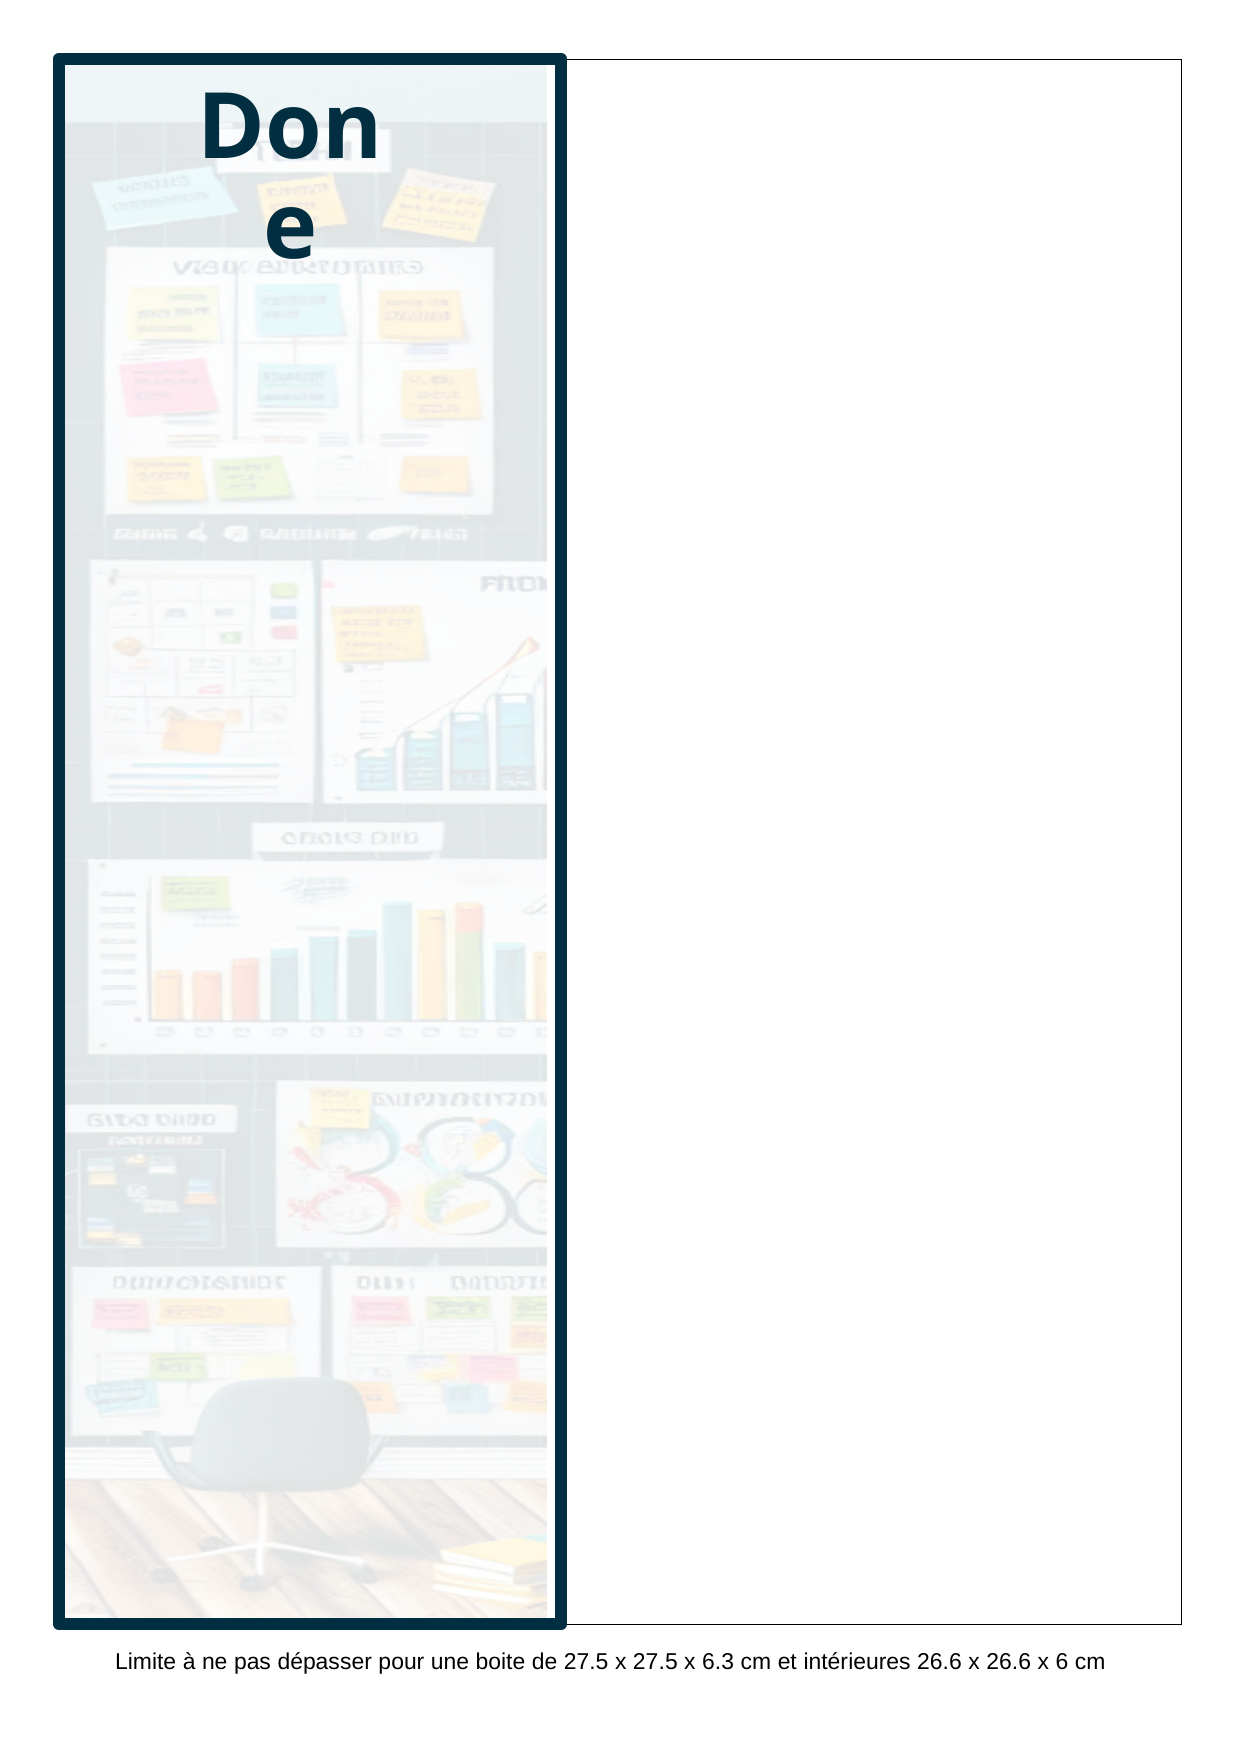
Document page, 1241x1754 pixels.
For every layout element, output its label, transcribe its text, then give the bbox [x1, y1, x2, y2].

text_box Limite à ne pas dépasser pour une boite de 27.5 x 27.5 x 6.3 cm et intérieures 26.6 x 26.6 x 6 cm [100, 1641, 1164, 1701]
picture [66, 66, 554, 1617]
text_box Done [183, 70, 443, 178]
